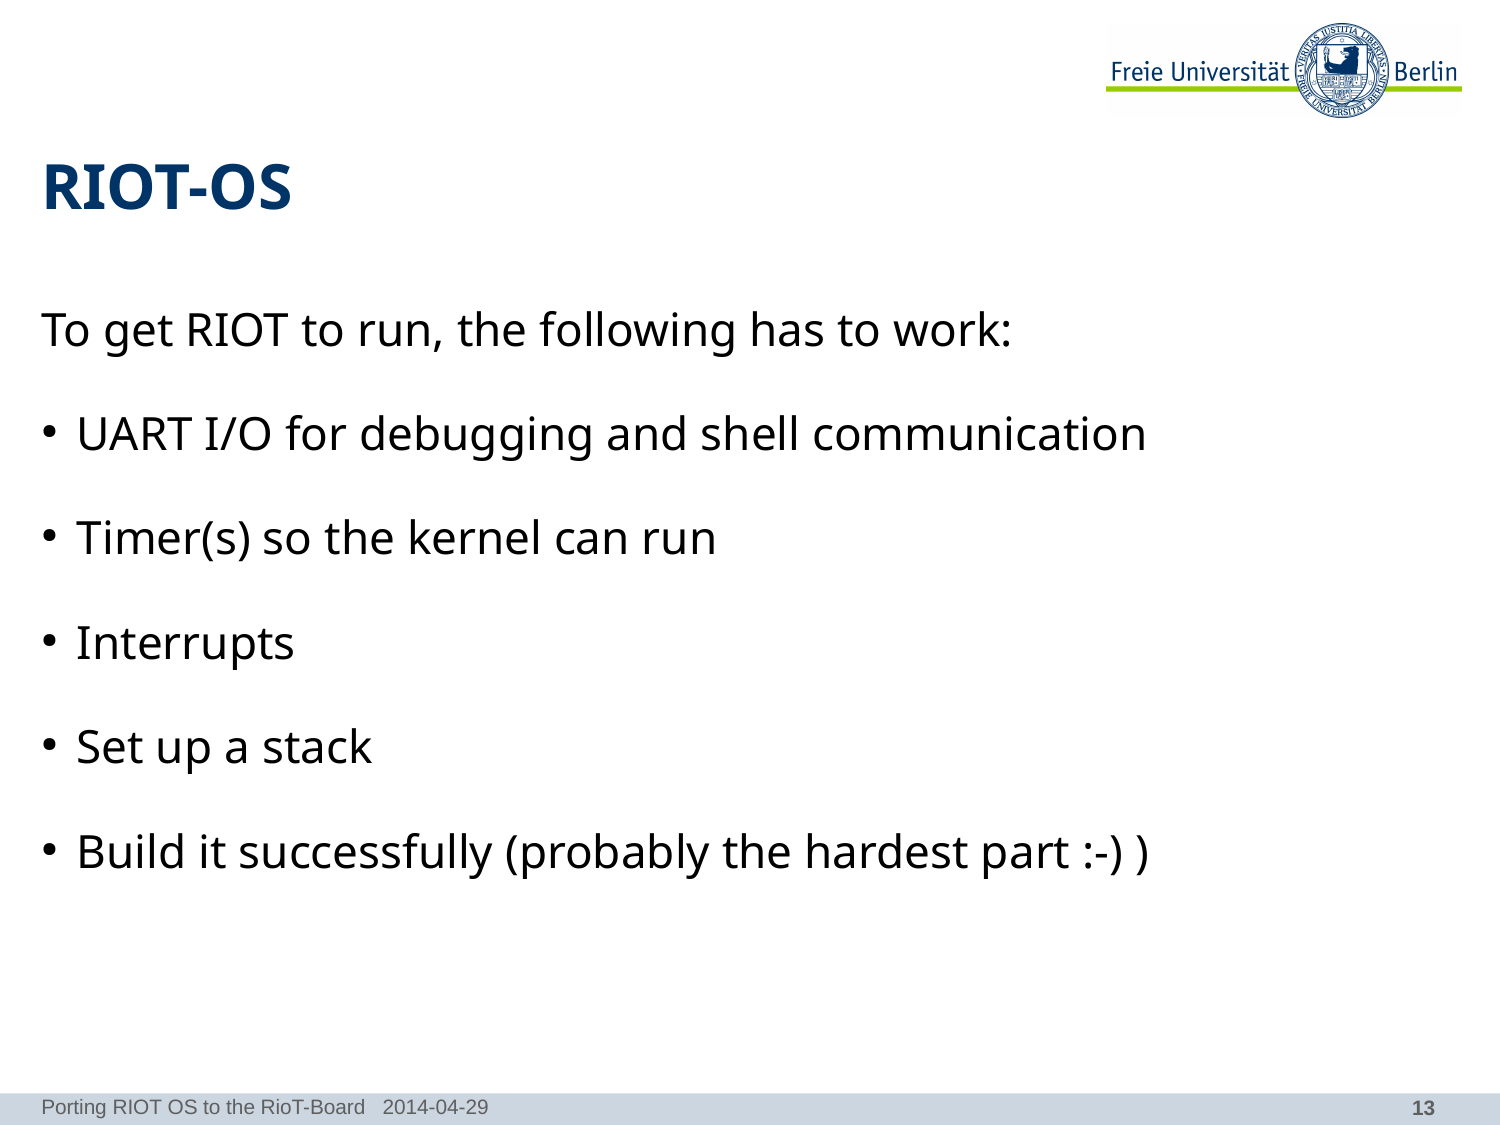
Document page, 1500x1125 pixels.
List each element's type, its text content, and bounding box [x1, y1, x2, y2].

list To get RIOT to run, the following has to work: UART I/O for debugging and shell communication Timer(s) so the kernel can run Interrupts Set up a stack Build it successfully (probably the hardest part :-) ) [41, 265, 1460, 919]
picture [1106, 23, 1462, 118]
title RIOT-OS [41, 148, 1460, 222]
